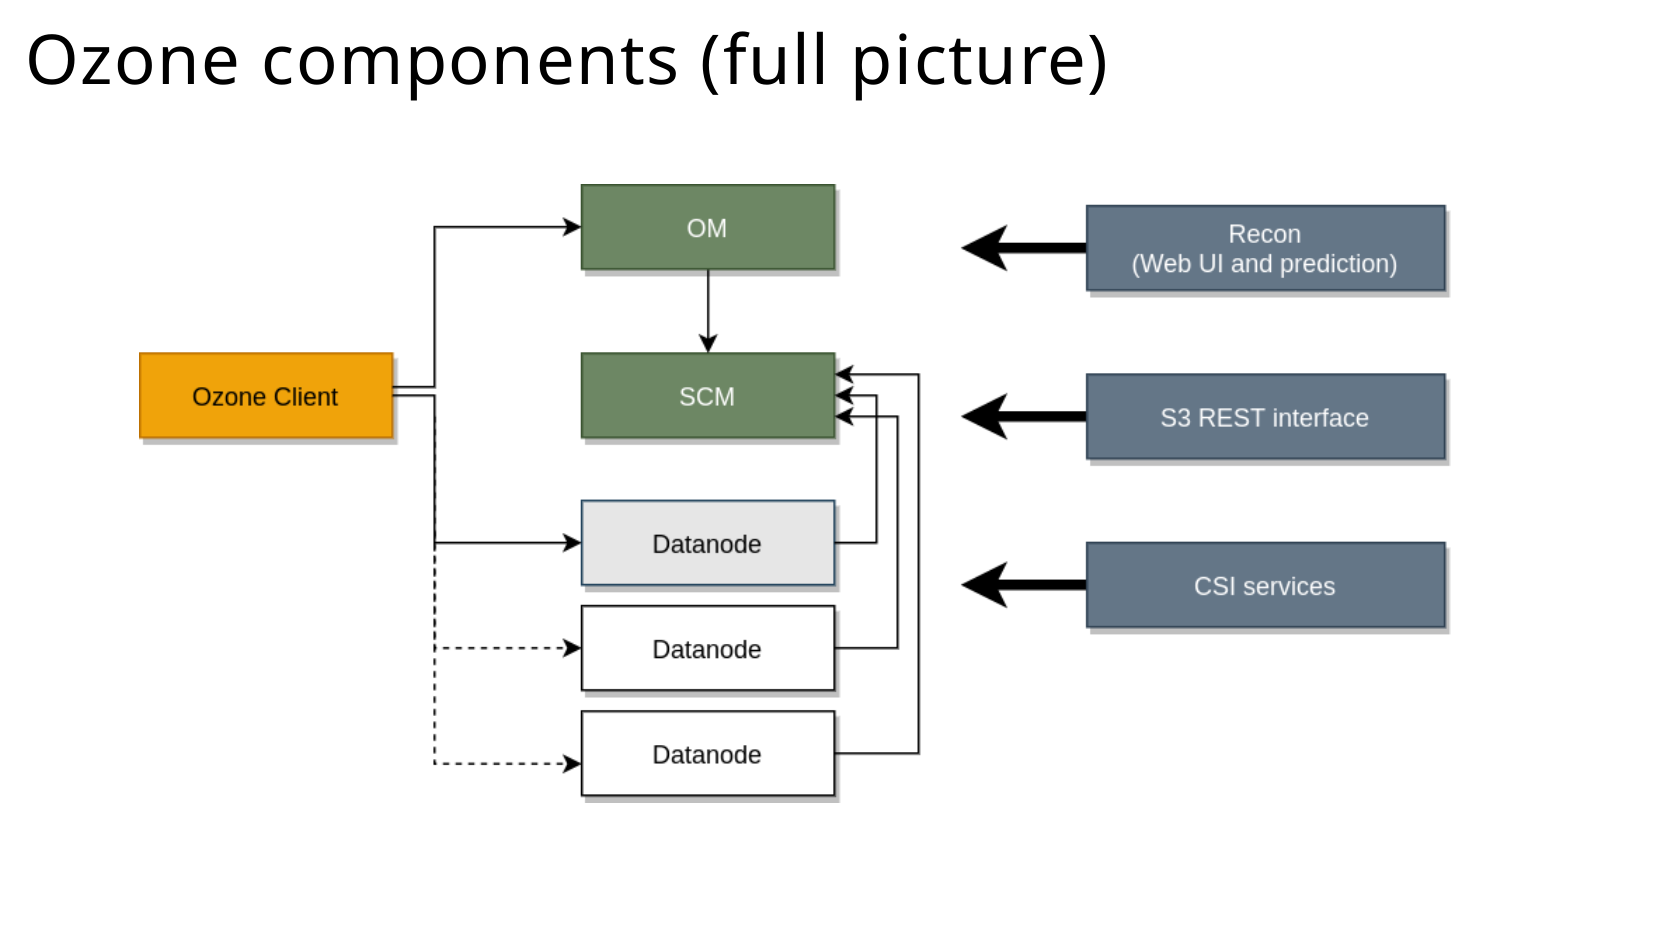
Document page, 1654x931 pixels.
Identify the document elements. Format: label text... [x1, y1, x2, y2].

picture [139, 184, 1451, 803]
title Ozone components (full picture) [25, 0, 1654, 117]
